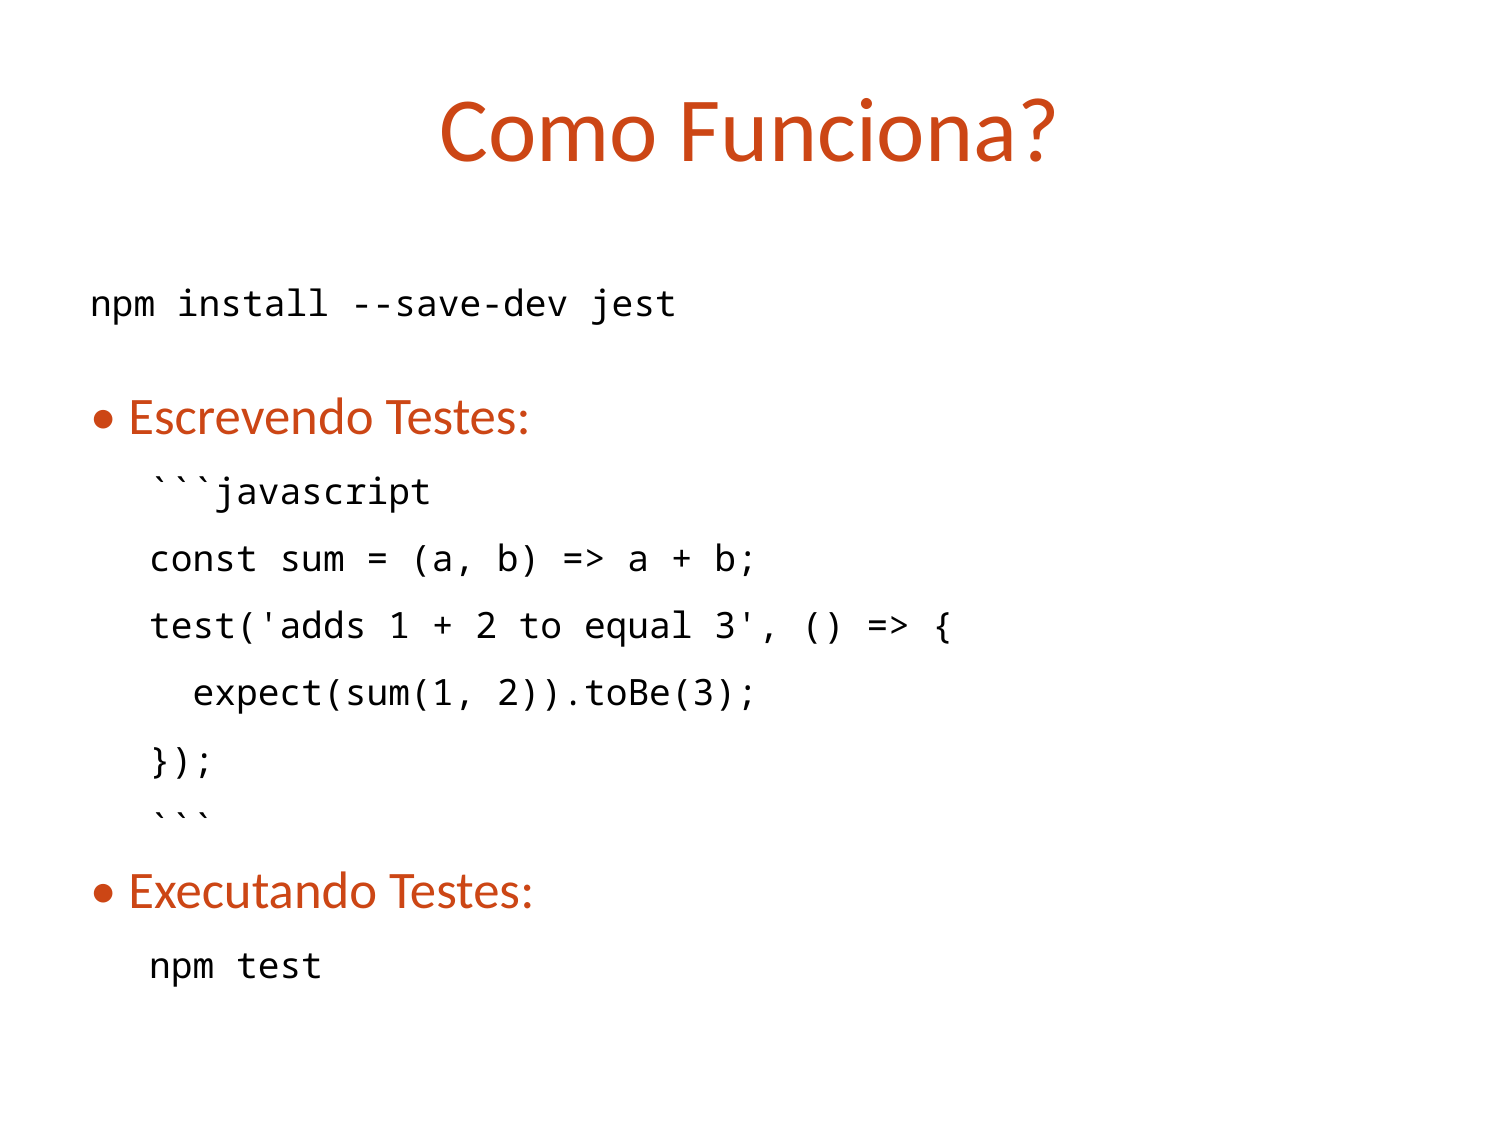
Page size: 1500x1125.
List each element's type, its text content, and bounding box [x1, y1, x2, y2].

title Como Funciona? [75, 45, 1425, 233]
list npm install --save-dev jest • Escrevendo Testes: ```javascript const sum = (a, b) => a + b; test('adds 1 + 2 to equal 3', () => { expect(sum(1, 2)).toBe(3); }); ``` • Executando Testes: npm test [75, 262, 1425, 1005]
